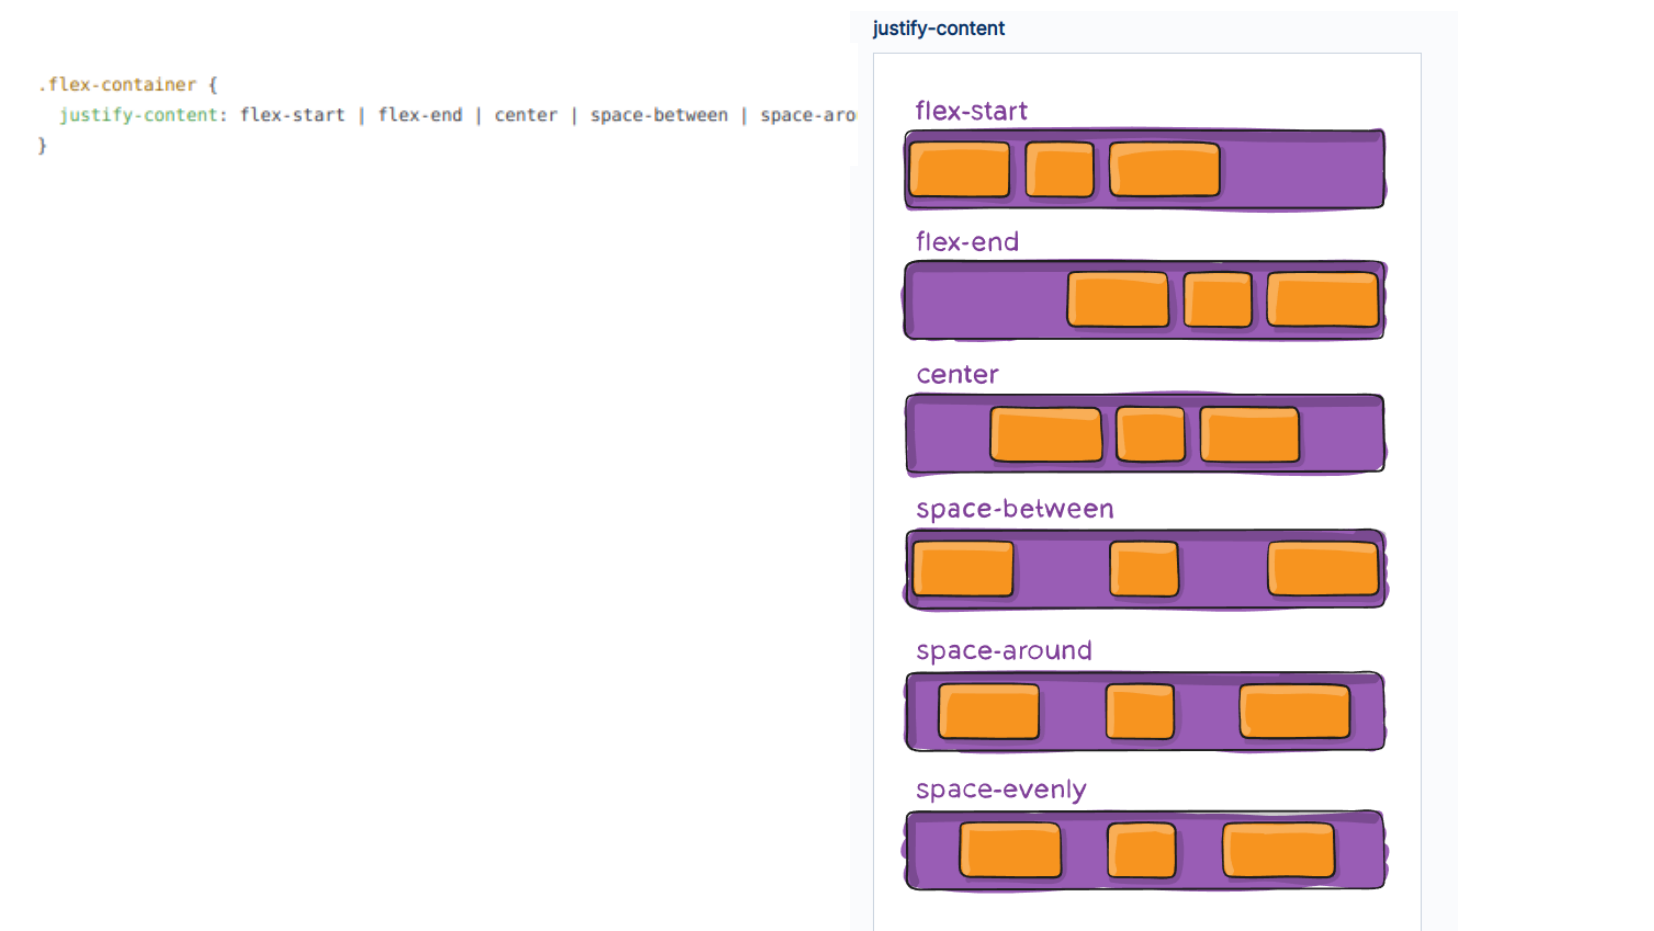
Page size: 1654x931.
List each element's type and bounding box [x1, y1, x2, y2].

picture [23, 11, 1458, 931]
